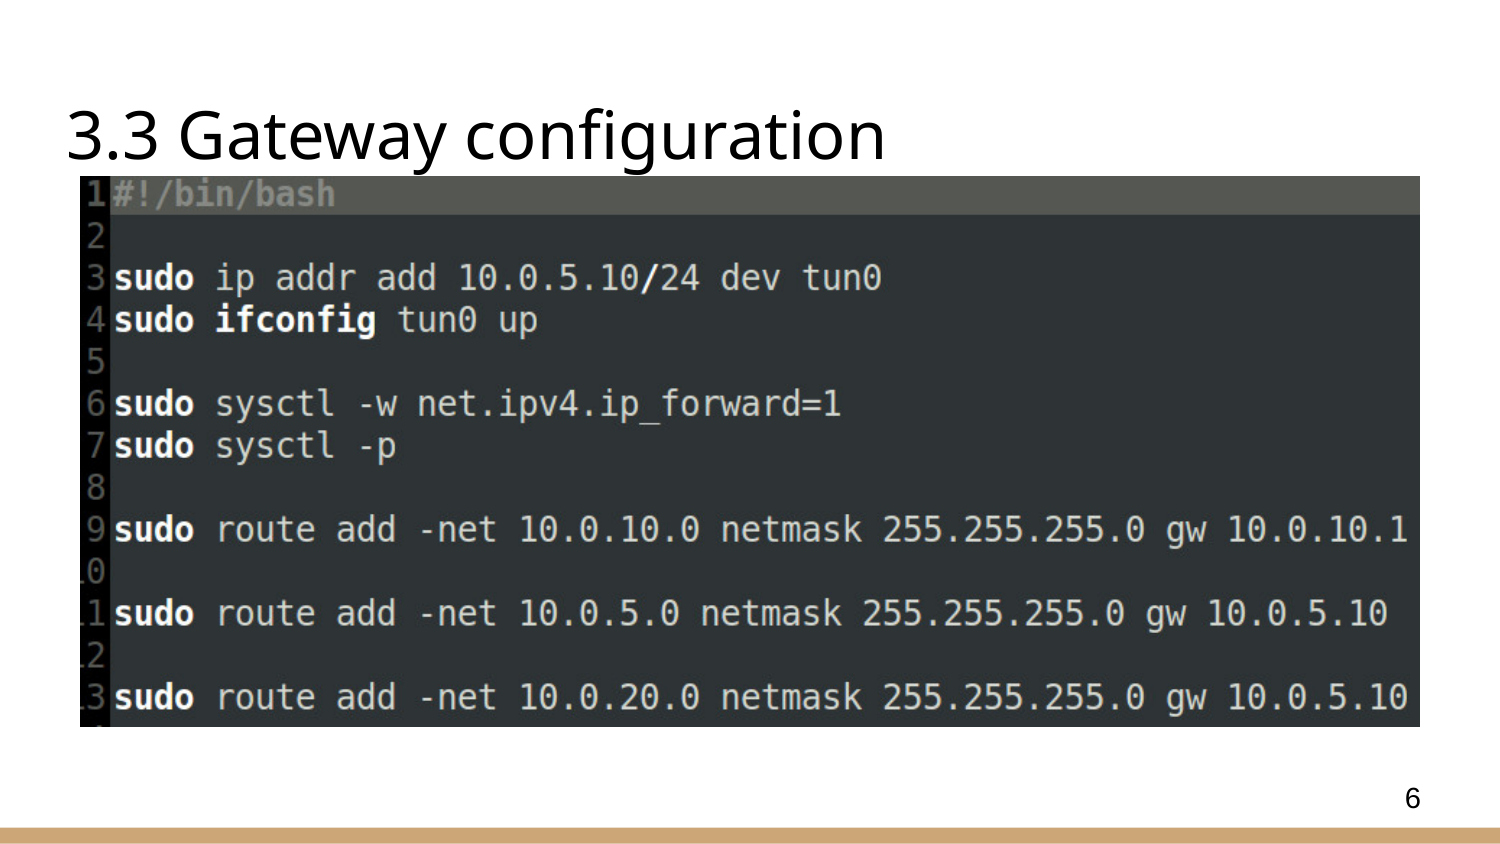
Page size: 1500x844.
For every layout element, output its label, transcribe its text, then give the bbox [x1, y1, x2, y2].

picture [80, 176, 1420, 727]
slide_number <number> [1389, 764, 1480, 830]
title 3.3 Gateway configuration [51, 51, 1449, 189]
